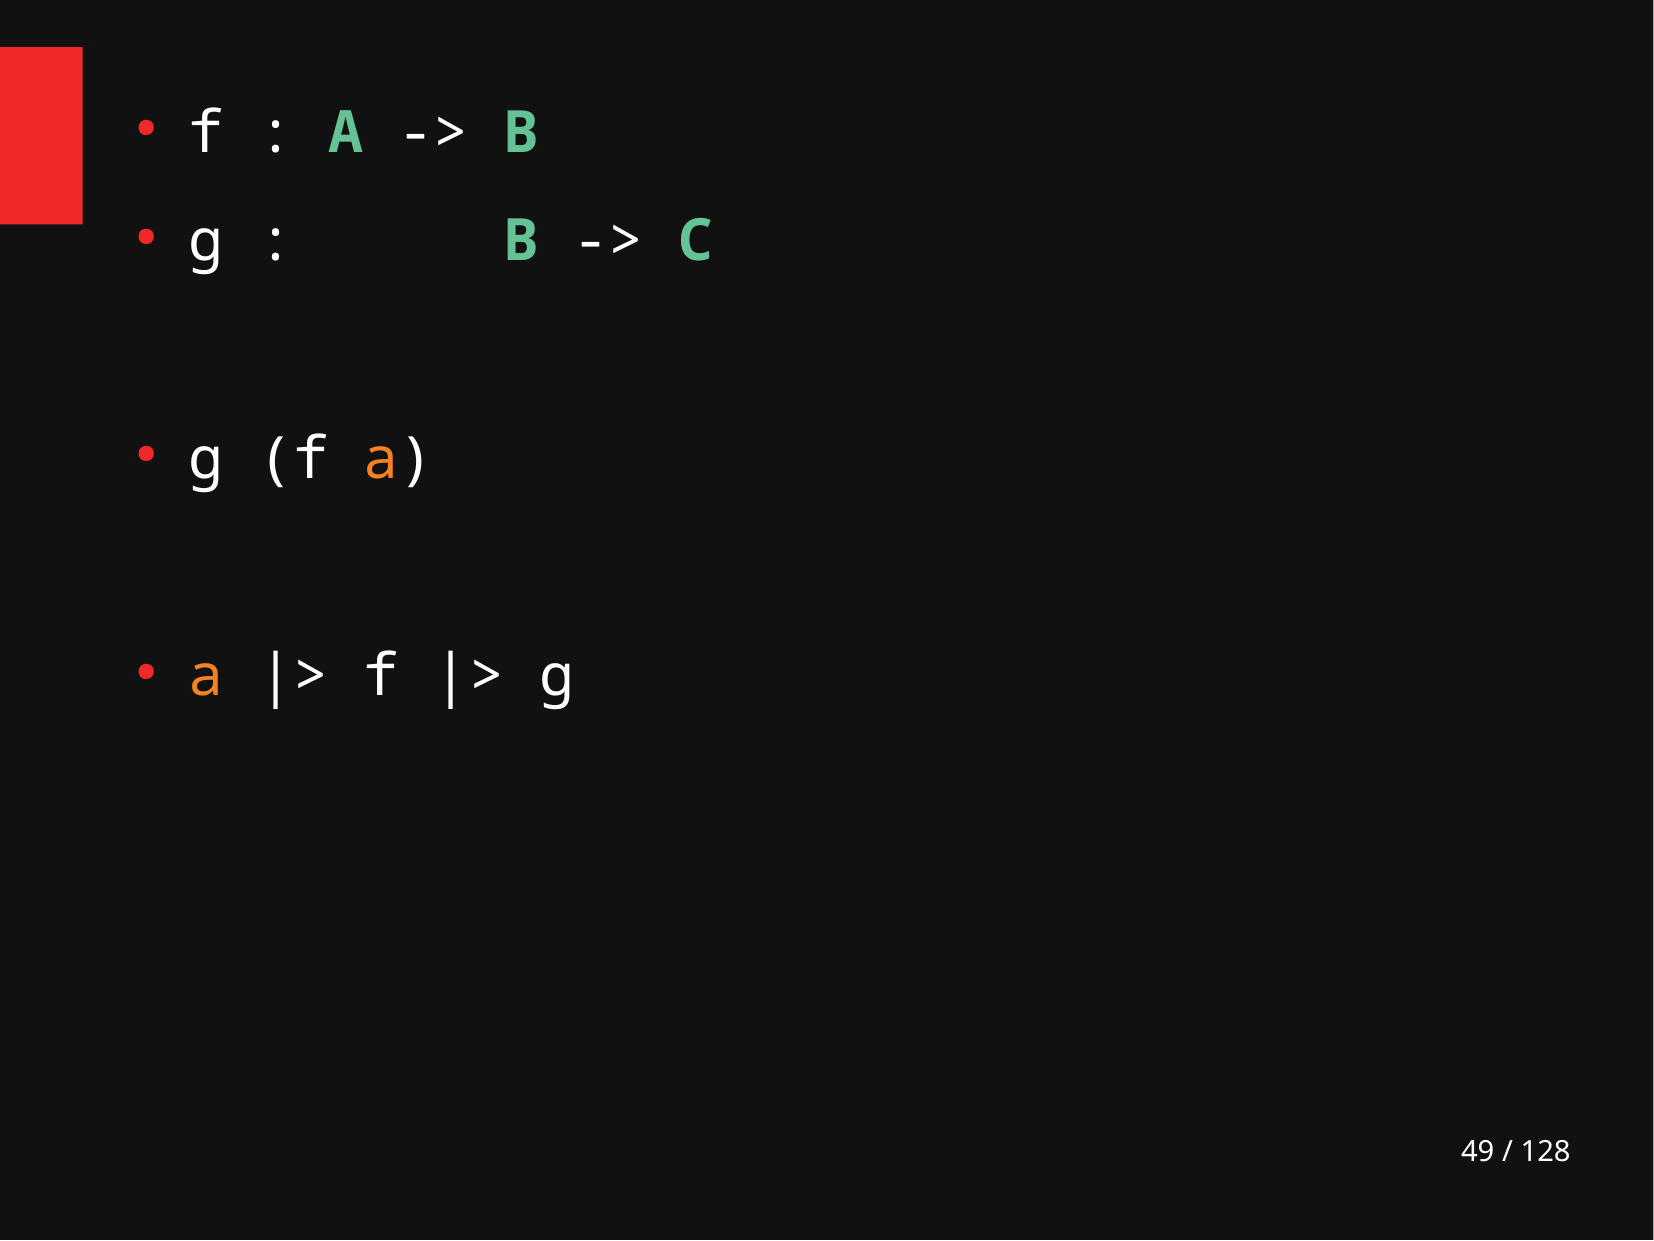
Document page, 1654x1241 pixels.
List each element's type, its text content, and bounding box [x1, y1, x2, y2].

list f : A -> B g : B -> C g (f a) a |> f |> g [118, 90, 1536, 1074]
